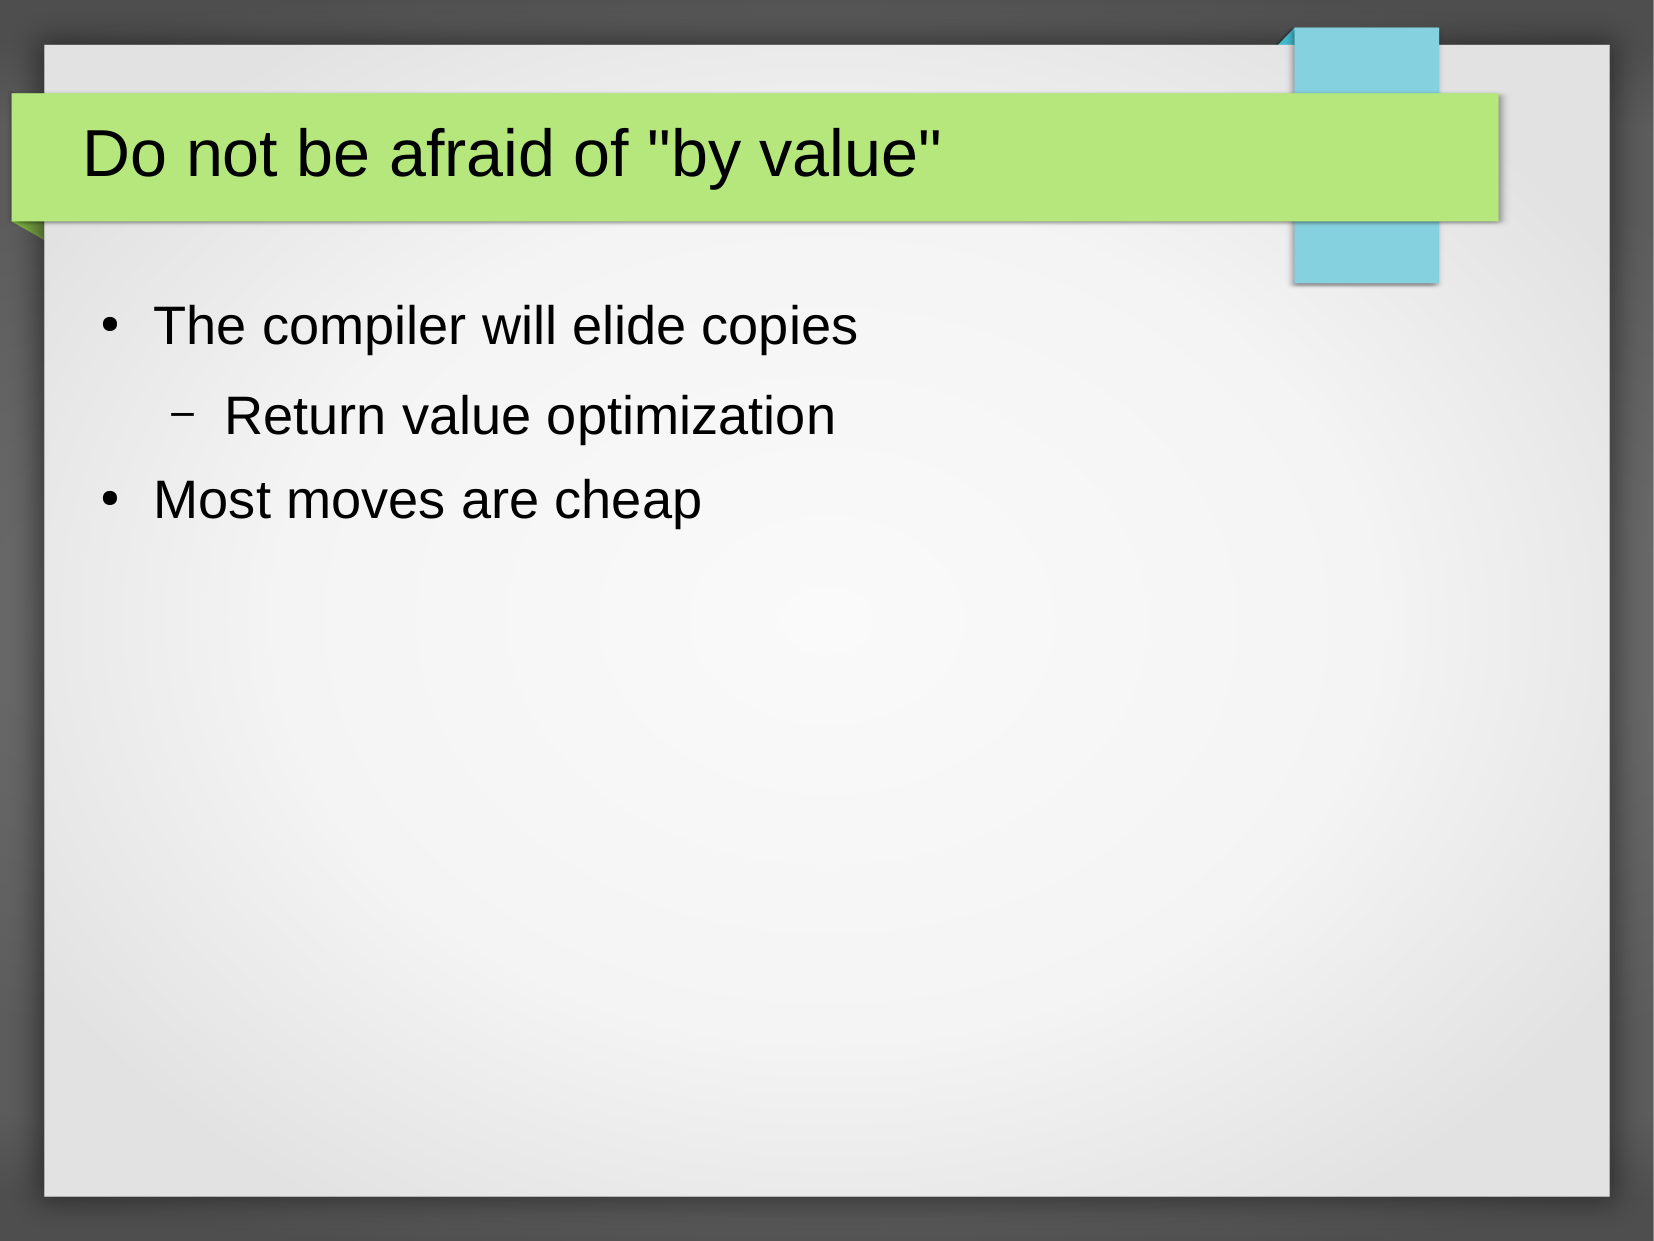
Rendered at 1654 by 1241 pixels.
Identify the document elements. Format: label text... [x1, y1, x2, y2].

list The compiler will elide copies Return value optimization Most moves are cheap [82, 295, 1571, 1015]
picture [0, 0, 1654, 1241]
title Do not be afraid of "by value" [82, 94, 1264, 213]
